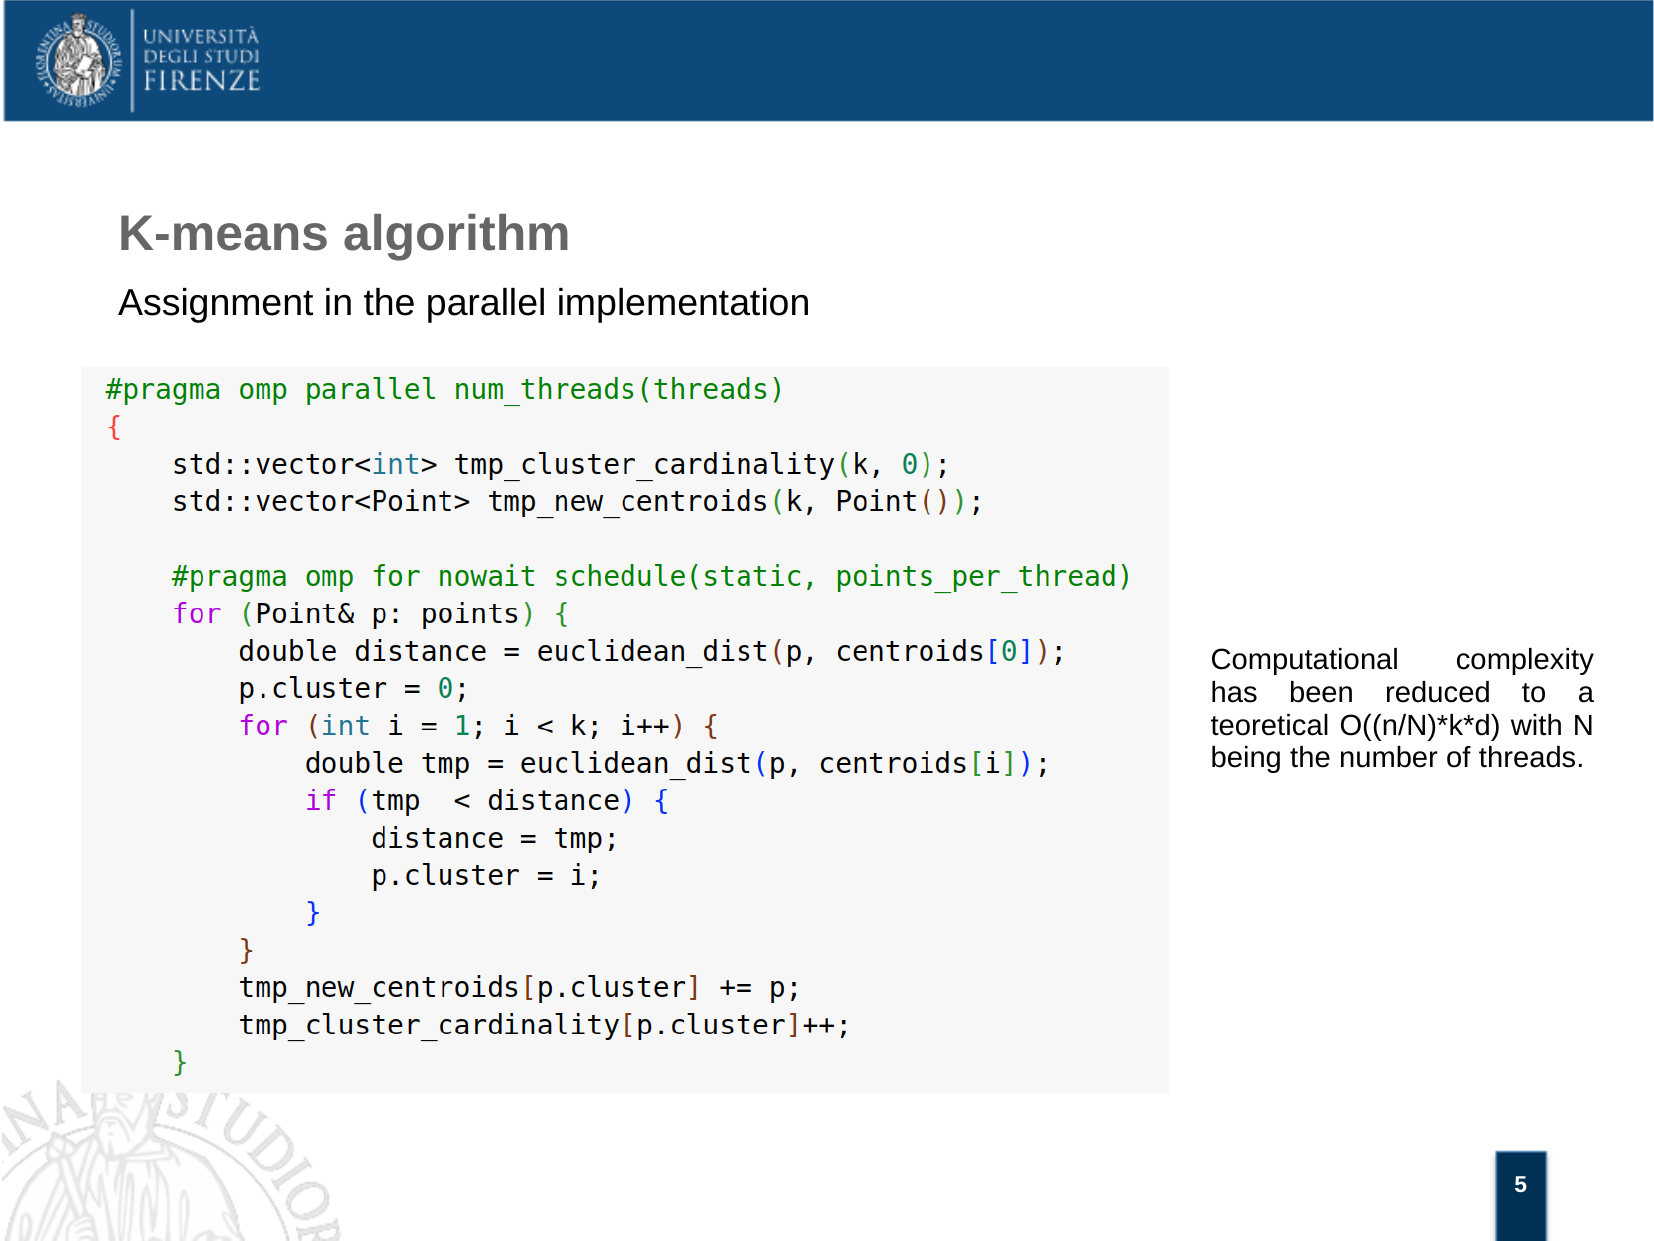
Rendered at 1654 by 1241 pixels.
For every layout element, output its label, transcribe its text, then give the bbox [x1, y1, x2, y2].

picture [2, 0, 1654, 1241]
text_box K-means algorithm Assignment in the parallel implementation [118, 177, 981, 324]
text_box 5 [1505, 1160, 1536, 1208]
text_box Computational complexity has been reduced to a teoretical O((n/N)*k*d) with N being the number of threads. [1210, 354, 1595, 1063]
